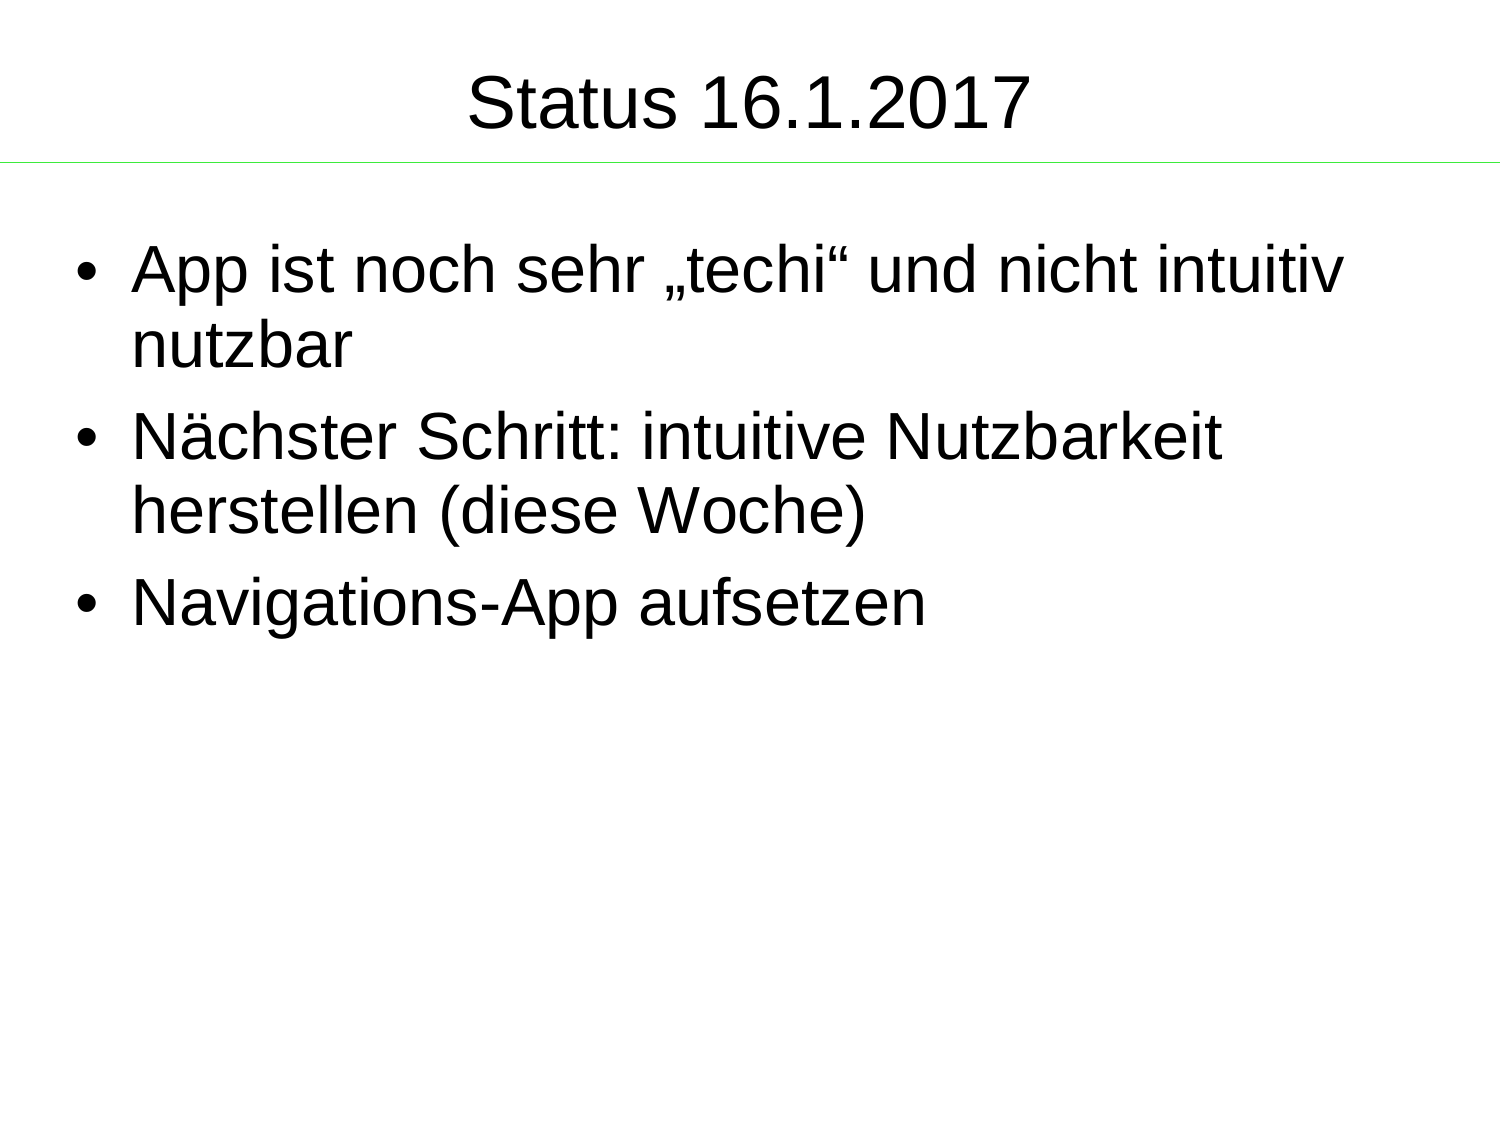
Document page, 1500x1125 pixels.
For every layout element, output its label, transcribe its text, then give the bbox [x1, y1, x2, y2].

list App ist noch sehr „techi“ und nicht intuitiv nutzbar Nächster Schritt: intuitive Nutzbarkeit herstellen (diese Woche) Navigations-App aufsetzen [75, 232, 1426, 886]
title Status 16.1.2017 [75, 49, 1426, 156]
